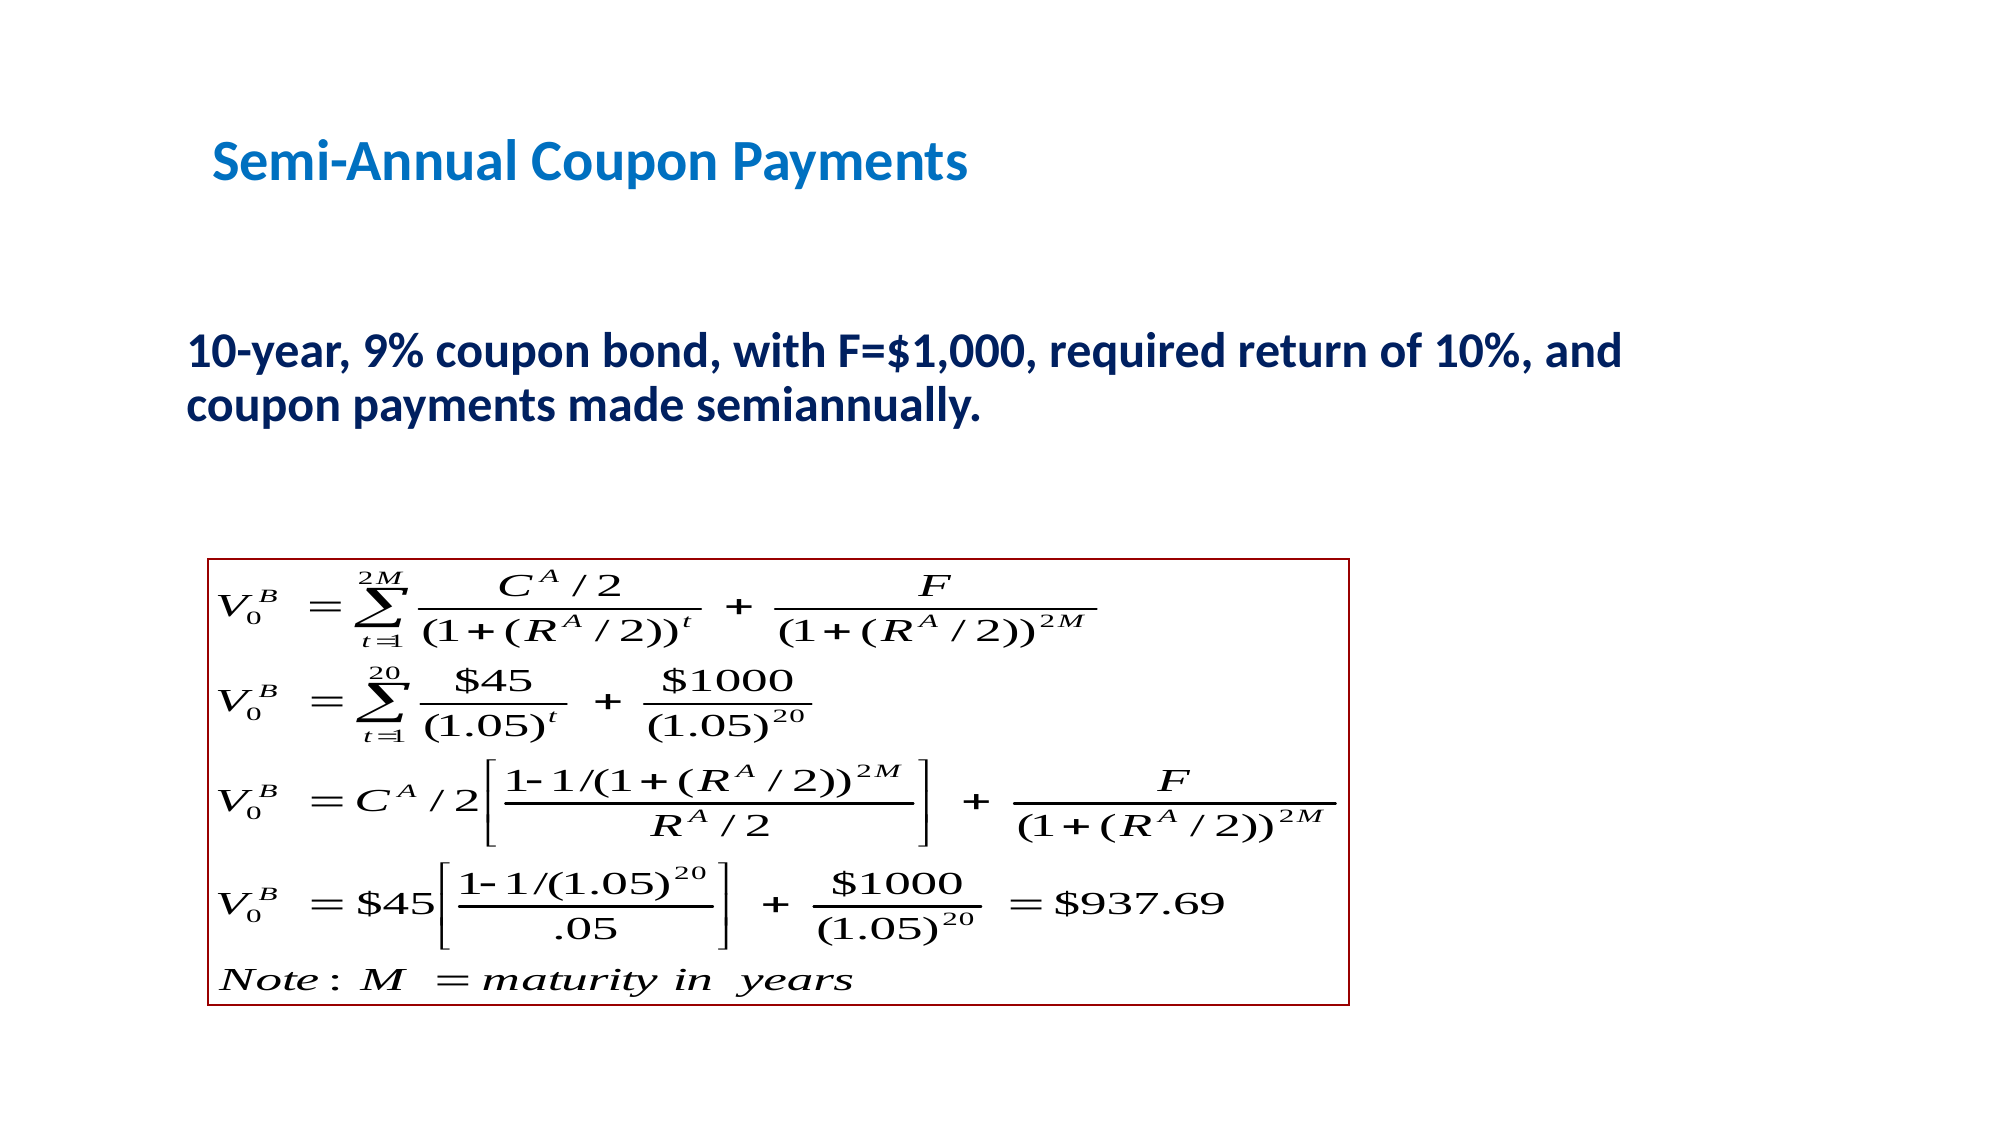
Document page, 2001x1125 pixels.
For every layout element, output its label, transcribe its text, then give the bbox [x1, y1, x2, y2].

chart [208, 560, 1348, 1004]
text_box Semi-Annual Coupon Payments [197, 114, 1724, 200]
list 10-year, 9% coupon bond, with F=$1,000, required return of 10%, and coupon payments made semiannually. [171, 317, 1678, 852]
